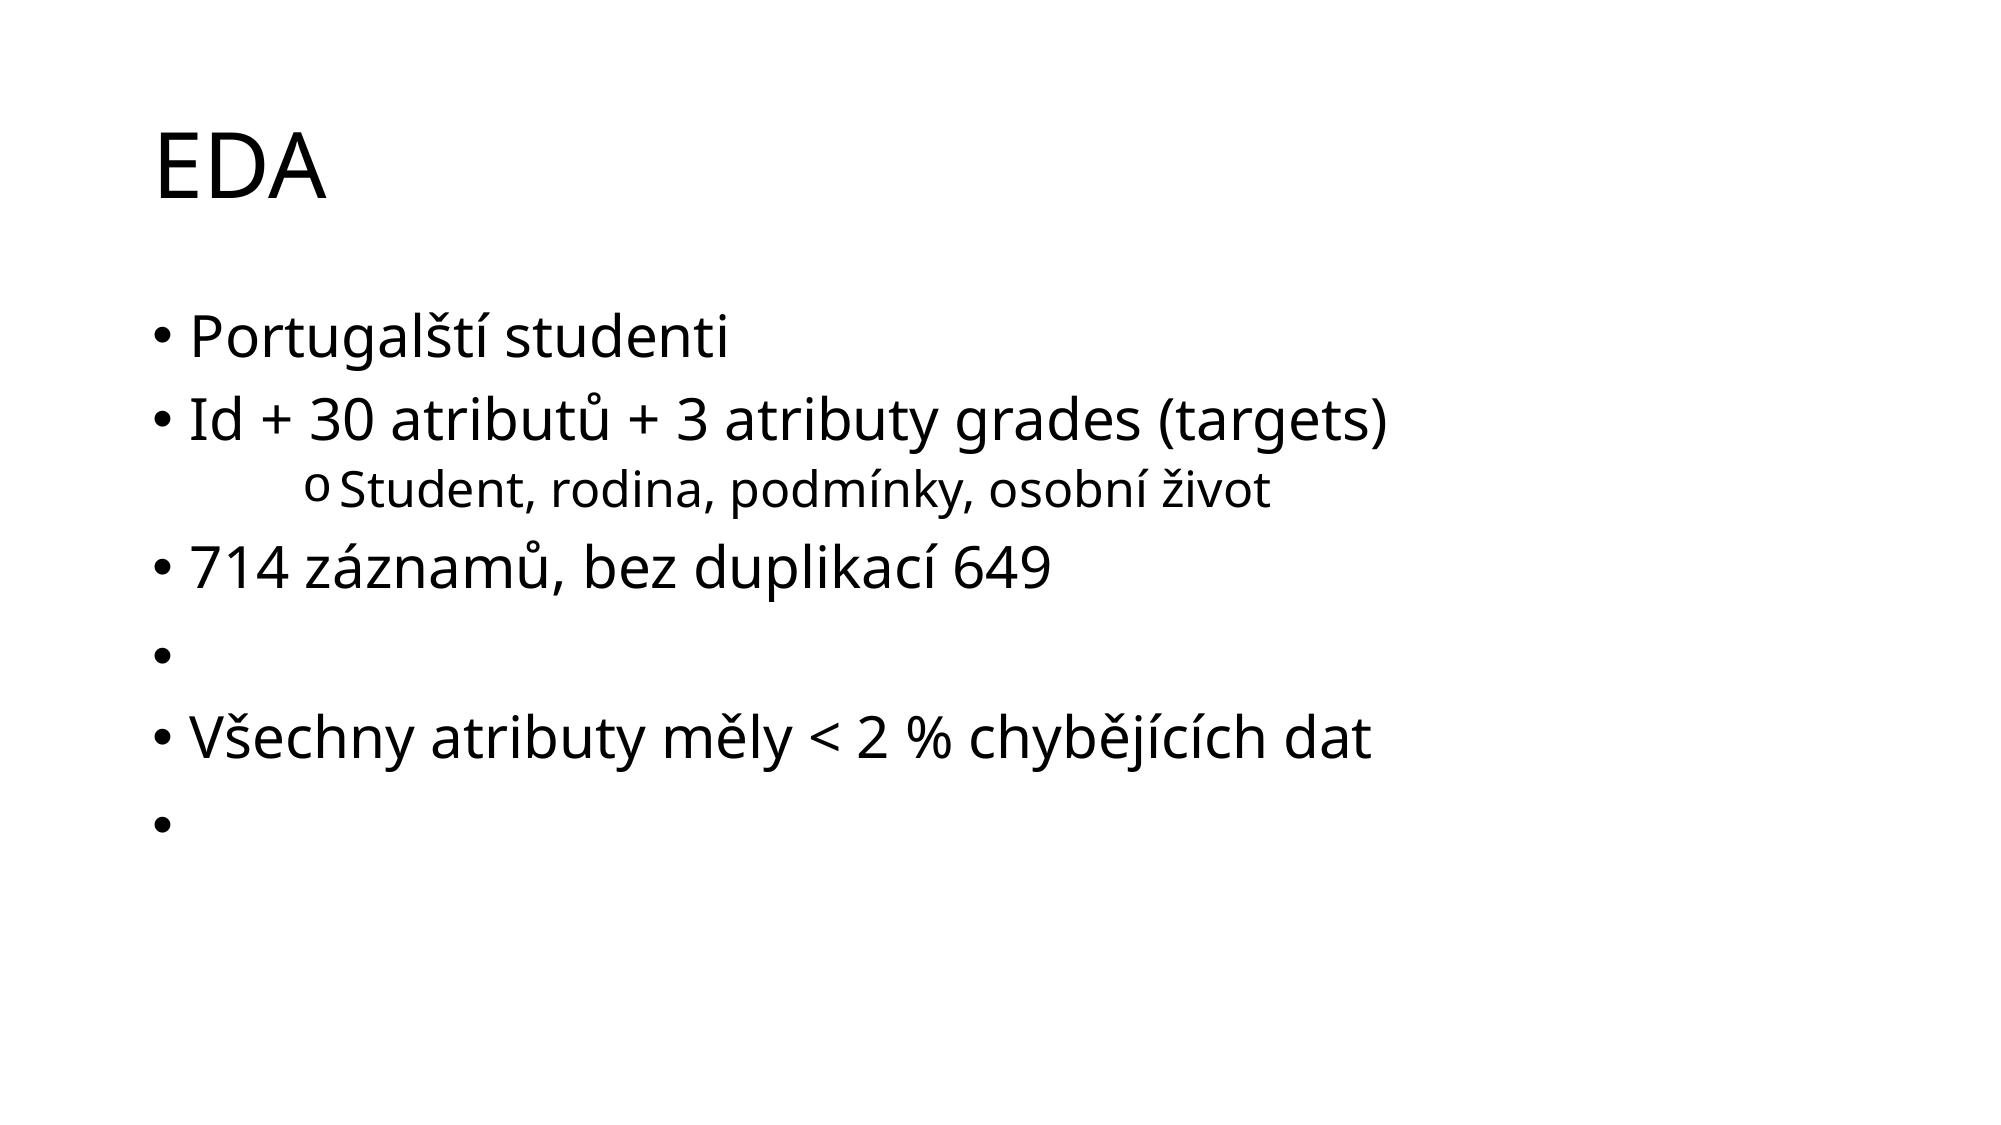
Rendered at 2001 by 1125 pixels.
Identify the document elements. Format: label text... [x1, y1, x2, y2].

title EDA [137, 59, 1863, 278]
list Portugalští studenti Id + 30 atributů + 3 atributy grades (targets) Student, rodina, podmínky, osobní život 714 záznamů, bez duplikací 649 Všechny atributy měly < 2 % chybějících dat [137, 299, 1863, 1014]
